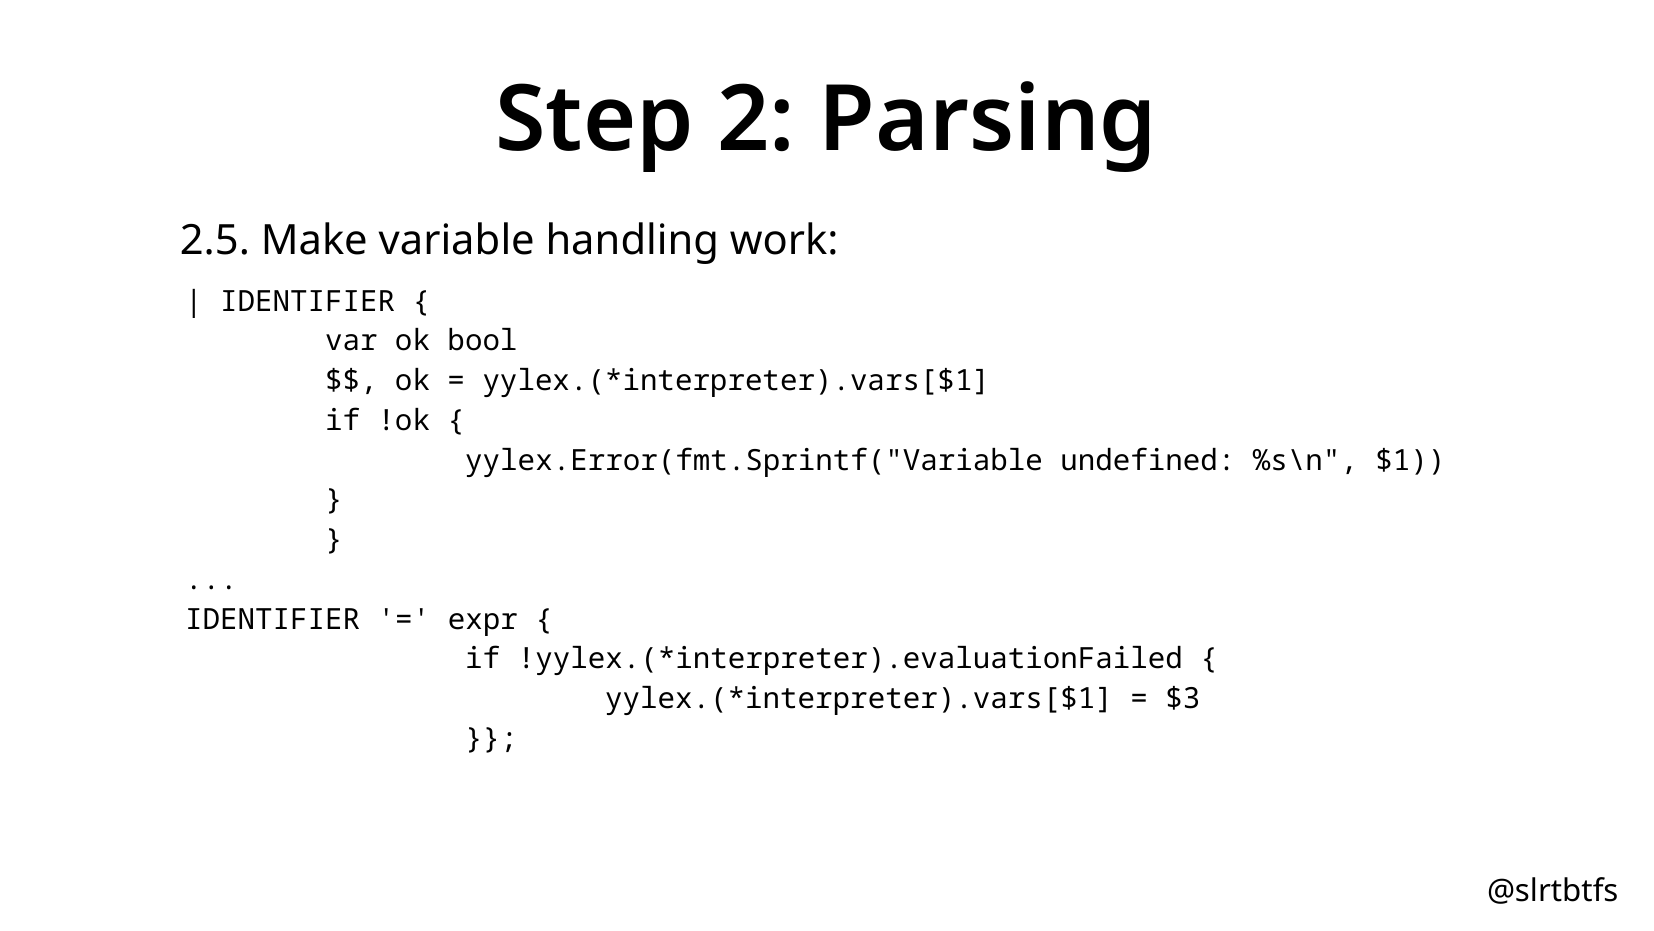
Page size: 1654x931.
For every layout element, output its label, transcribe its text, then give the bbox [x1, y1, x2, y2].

text_box | IDENTIFIER { var ok bool $$, ok = yylex.(*interpreter).vars[$1] if !ok { yylex.Error(fmt.Sprintf("Variable undefined: %s\n", $1)) } } ... IDENTIFIER '=' expr { if !yylex.(*interpreter).evaluationFailed { yylex.(*interpreter).vars[$1] = $3 }}; [170, 272, 1461, 856]
text_box 2.5. Make variable handling work: [165, 202, 796, 271]
title Step 2: Parsing [82, 37, 1571, 193]
